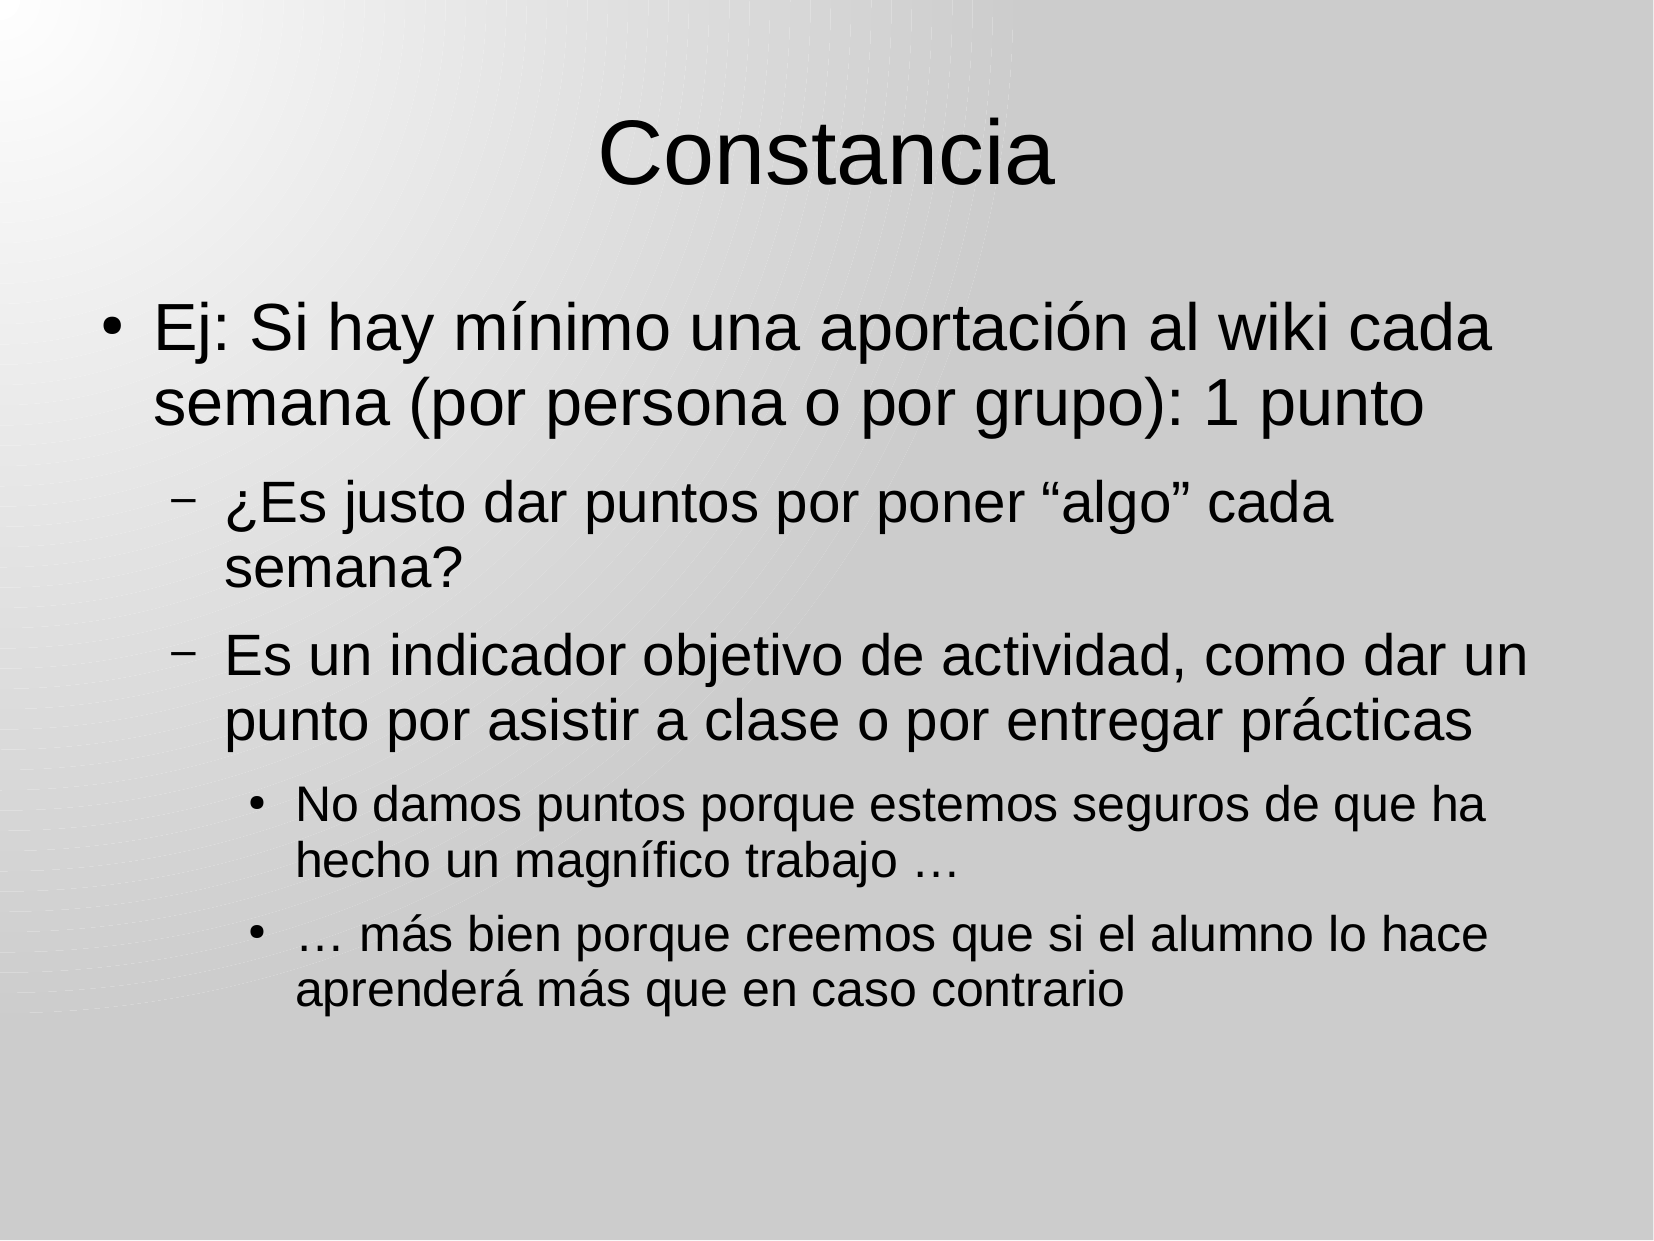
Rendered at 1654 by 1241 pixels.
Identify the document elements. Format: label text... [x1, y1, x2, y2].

title Constancia [82, 49, 1571, 257]
list Ej: Si hay mínimo una aportación al wiki cada semana (por persona o por grupo): 1 punto ¿Es justo dar puntos por poner “algo” cada semana? Es un indicador objetivo de actividad, como dar un punto por asistir a clase o por entregar prácticas No damos puntos porque estemos seguros de que ha hecho un magnífico trabajo … … más bien porque creemos que si el alumno lo hace aprenderá más que en caso contrario [82, 290, 1538, 1109]
